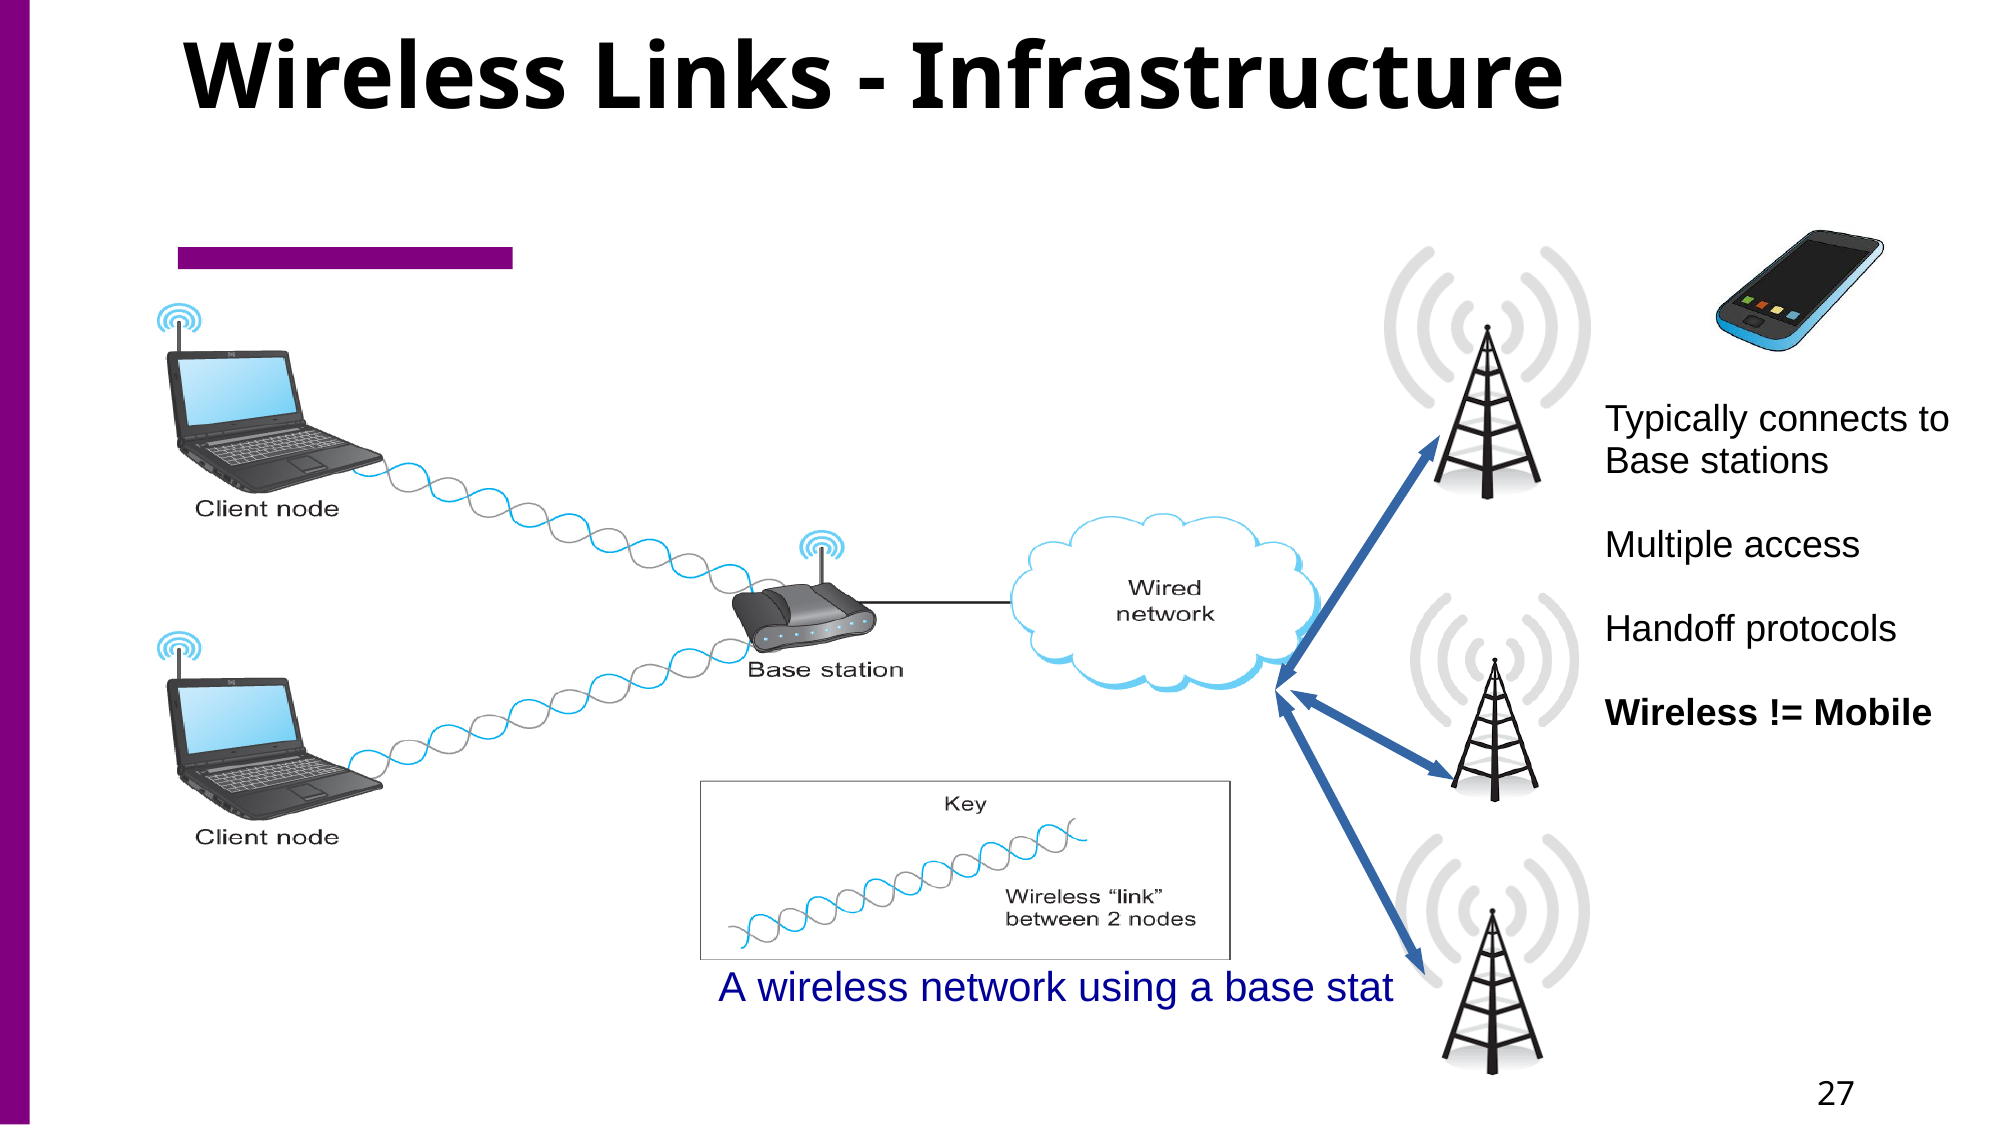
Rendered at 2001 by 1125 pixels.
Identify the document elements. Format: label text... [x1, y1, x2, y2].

picture [157, 303, 1321, 961]
picture [1395, 824, 1590, 1085]
picture [1277, 629, 1321, 765]
text_box A wireless network using a base station [703, 952, 1395, 1018]
text_box Typically connects to Base stations Multiple access Handoff protocols Wireless != Mobile [1590, 389, 2000, 741]
picture [1710, 224, 1893, 354]
picture [1410, 584, 1579, 811]
title Wireless Links - Infrastructure [133, 9, 1946, 135]
picture [1384, 236, 1591, 511]
